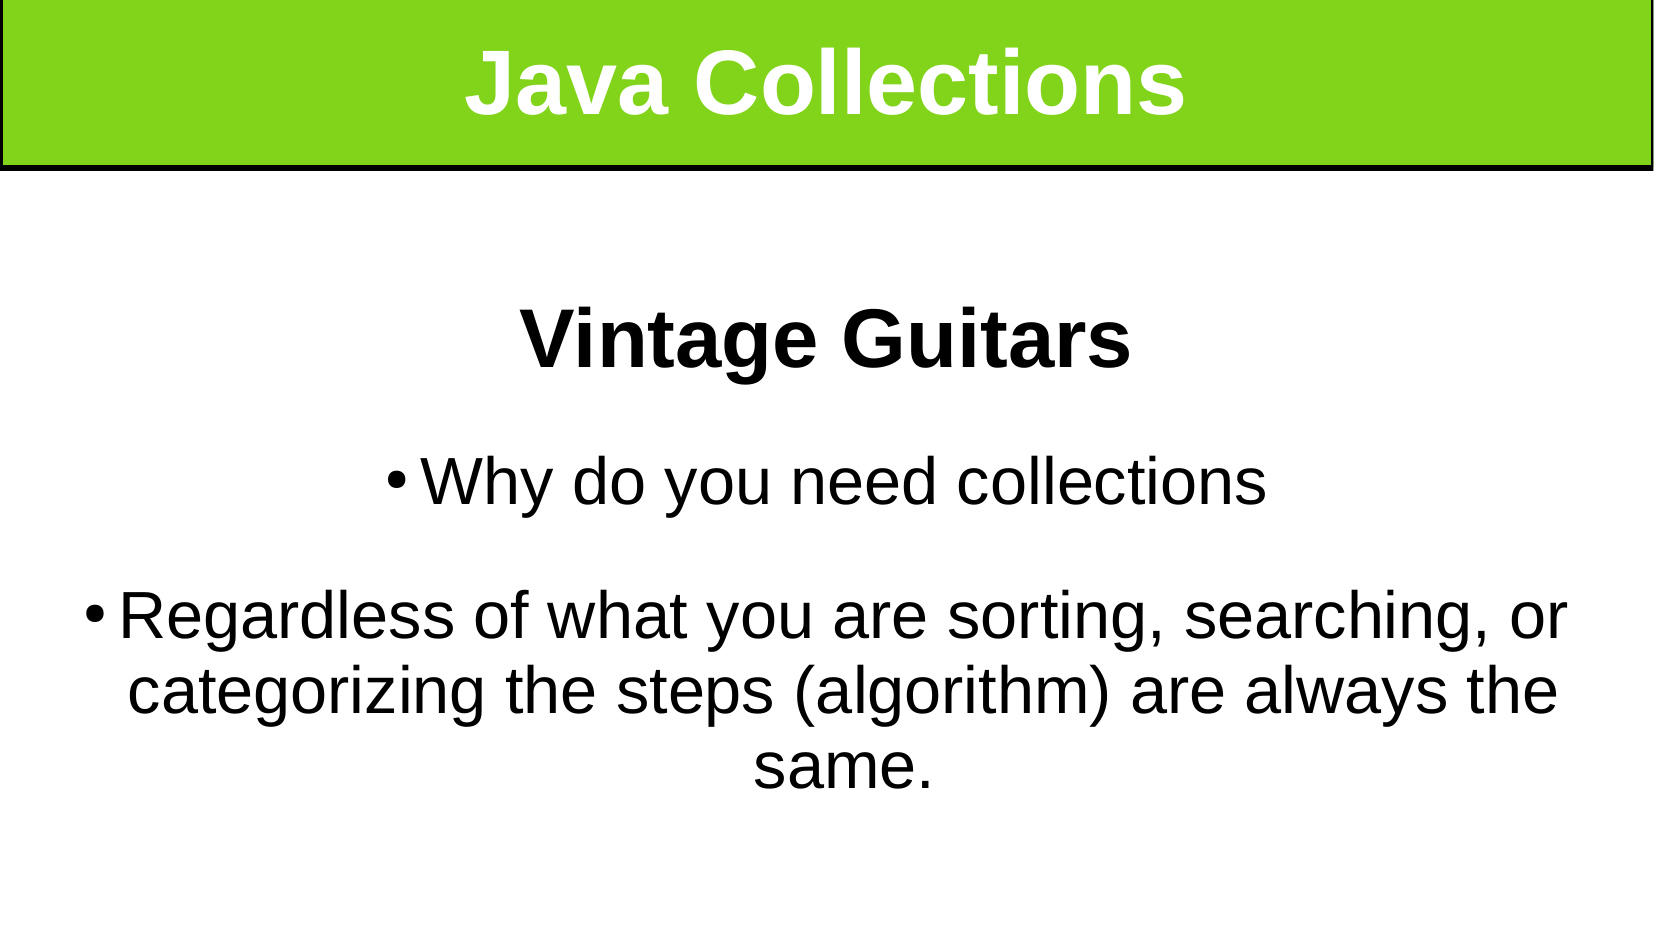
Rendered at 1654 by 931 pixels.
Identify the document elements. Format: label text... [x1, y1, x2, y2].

subtitle Vintage Guitars Why do you need collections Regardless of what you are sorting, searching, or categorizing the steps (algorithm) are always the same. [0, 165, 1654, 931]
title Java Collections [0, 0, 1654, 165]
